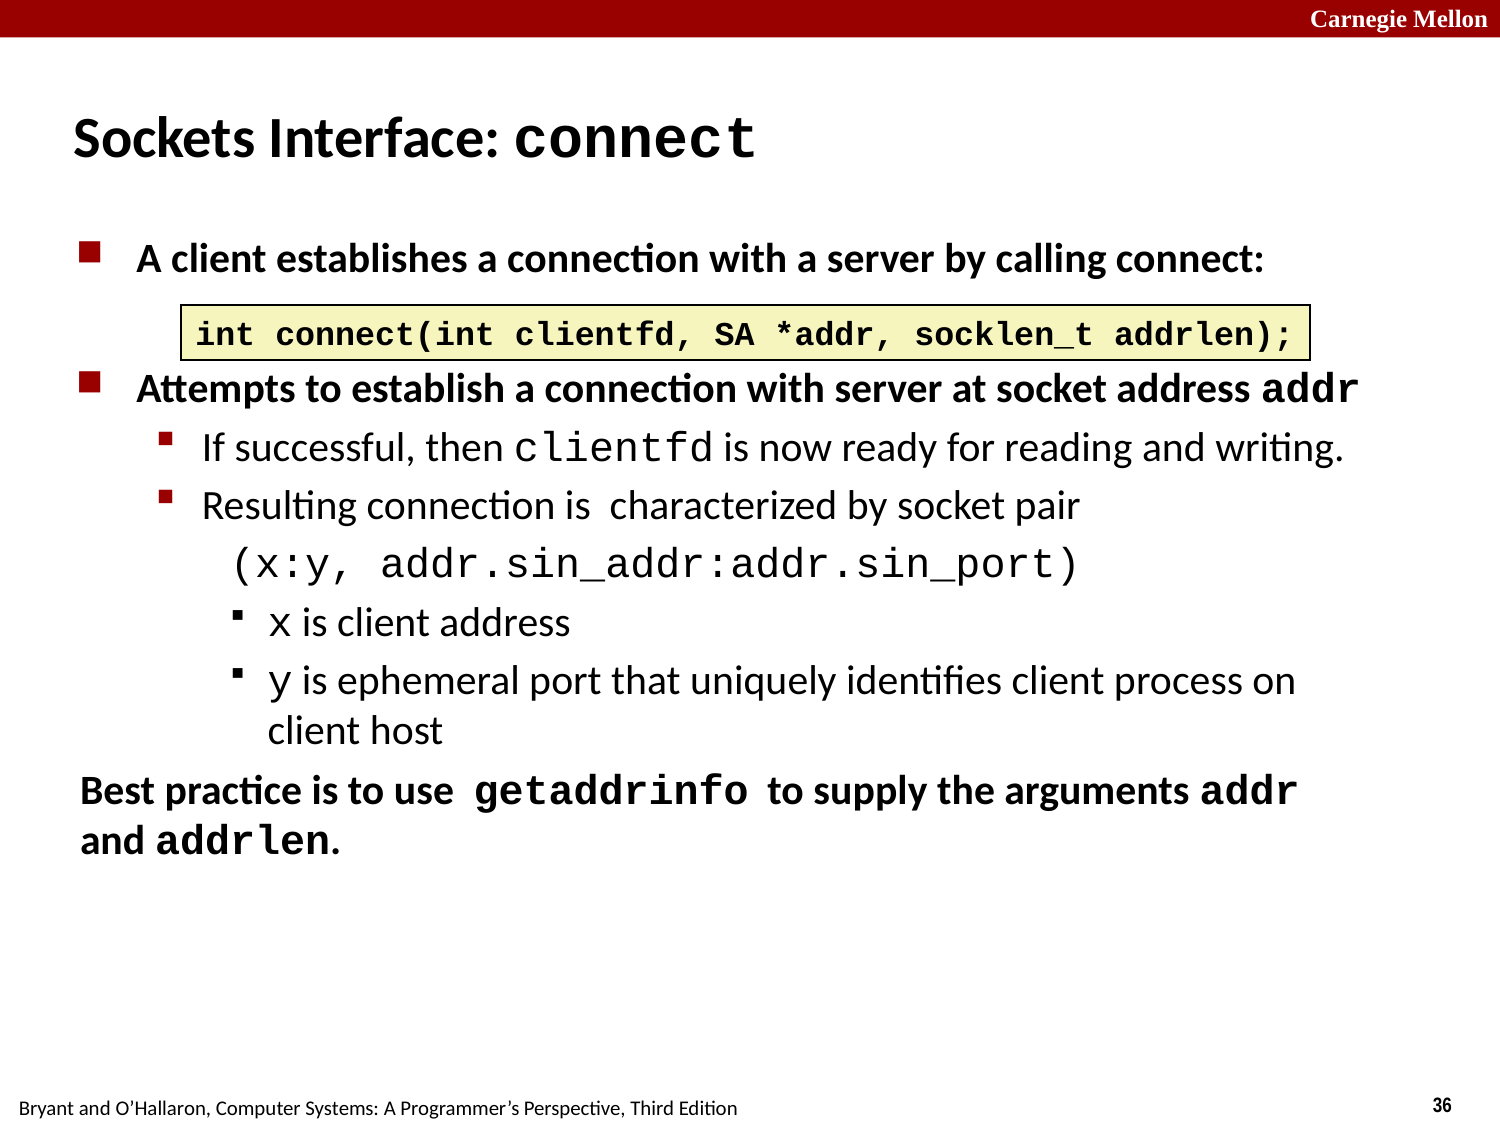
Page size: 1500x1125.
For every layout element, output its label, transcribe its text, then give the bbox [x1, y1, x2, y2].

title Sockets Interface: connect [58, 71, 1304, 197]
list A client establishes a connection with a server by calling connect: Attempts to establish a connection with server at socket address addr If successful, then clientfd is now ready for reading and writing. Resulting connection is characterized by socket pair (x:y, addr.sin_addr:addr.sin_port) x is client address y is ephemeral port that uniquely identifies client process on client host Best practice is to use getaddrinfo to supply the arguments addr and addrlen. [65, 223, 1388, 350]
text_box int connect(int clientfd, SA *addr, socklen_t addrlen); [180, 305, 1311, 360]
